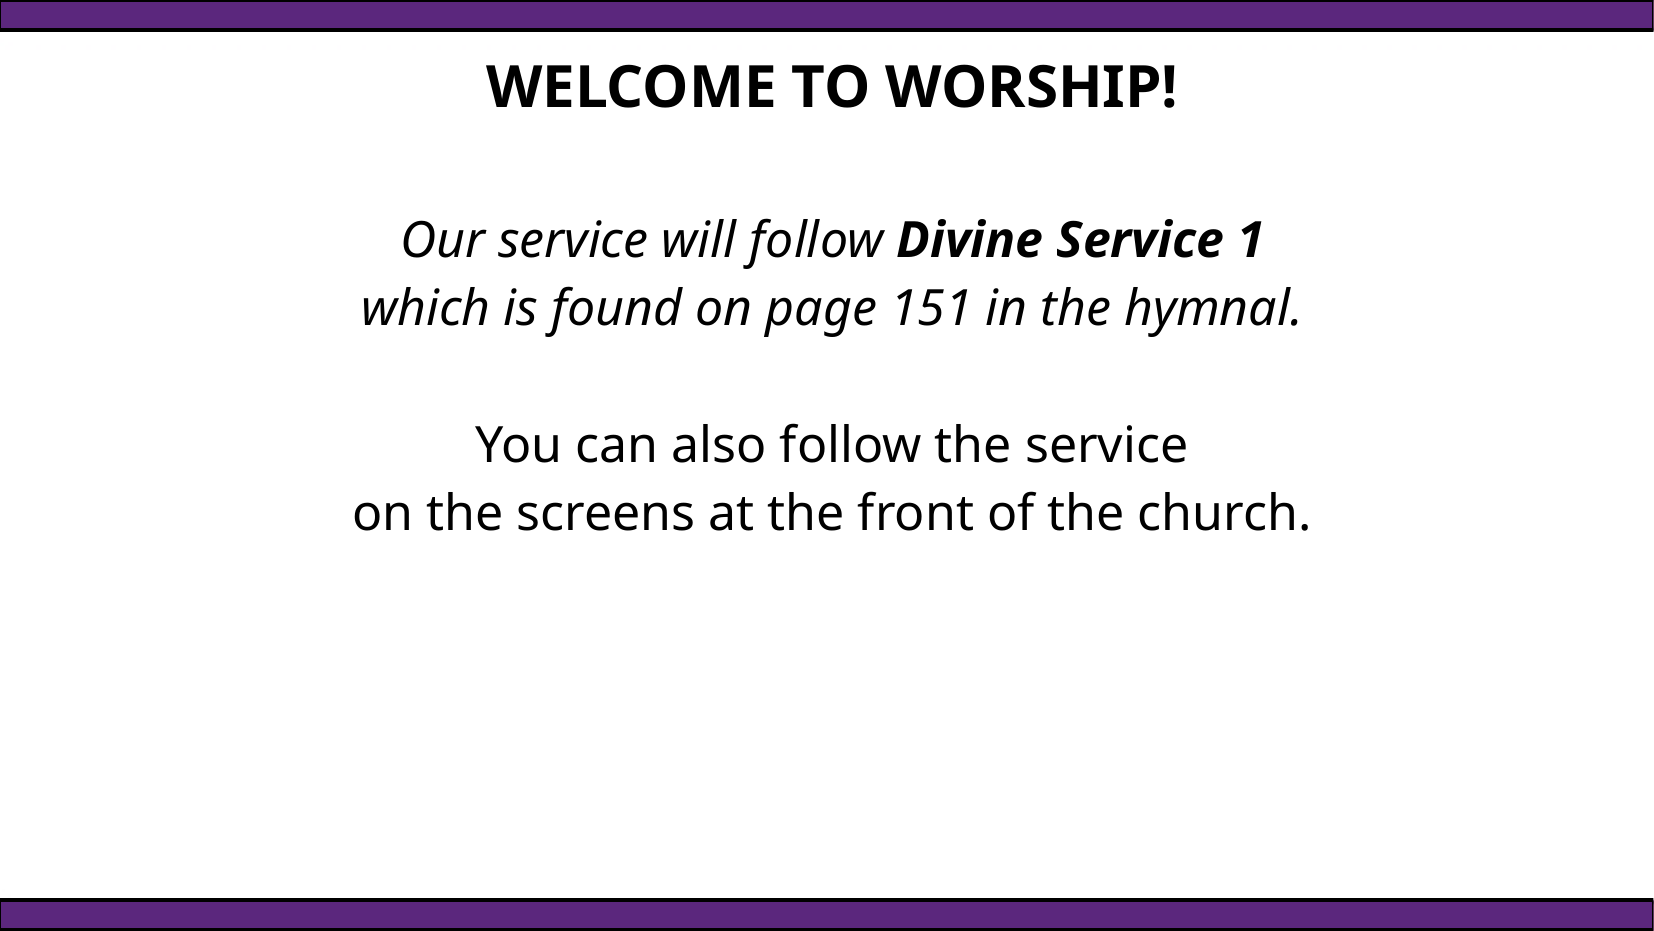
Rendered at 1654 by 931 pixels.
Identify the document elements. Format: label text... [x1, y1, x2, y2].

picture [0, 31, 1654, 900]
text_box [0, 0, 1654, 31]
text_box WELCOME TO WORSHIP! Our service will follow Divine Service 1 which is found on page 151 in the hymnal. You can also follow the service on the screens at the front of the church. [30, 38, 1636, 541]
text_box [0, 900, 1654, 931]
